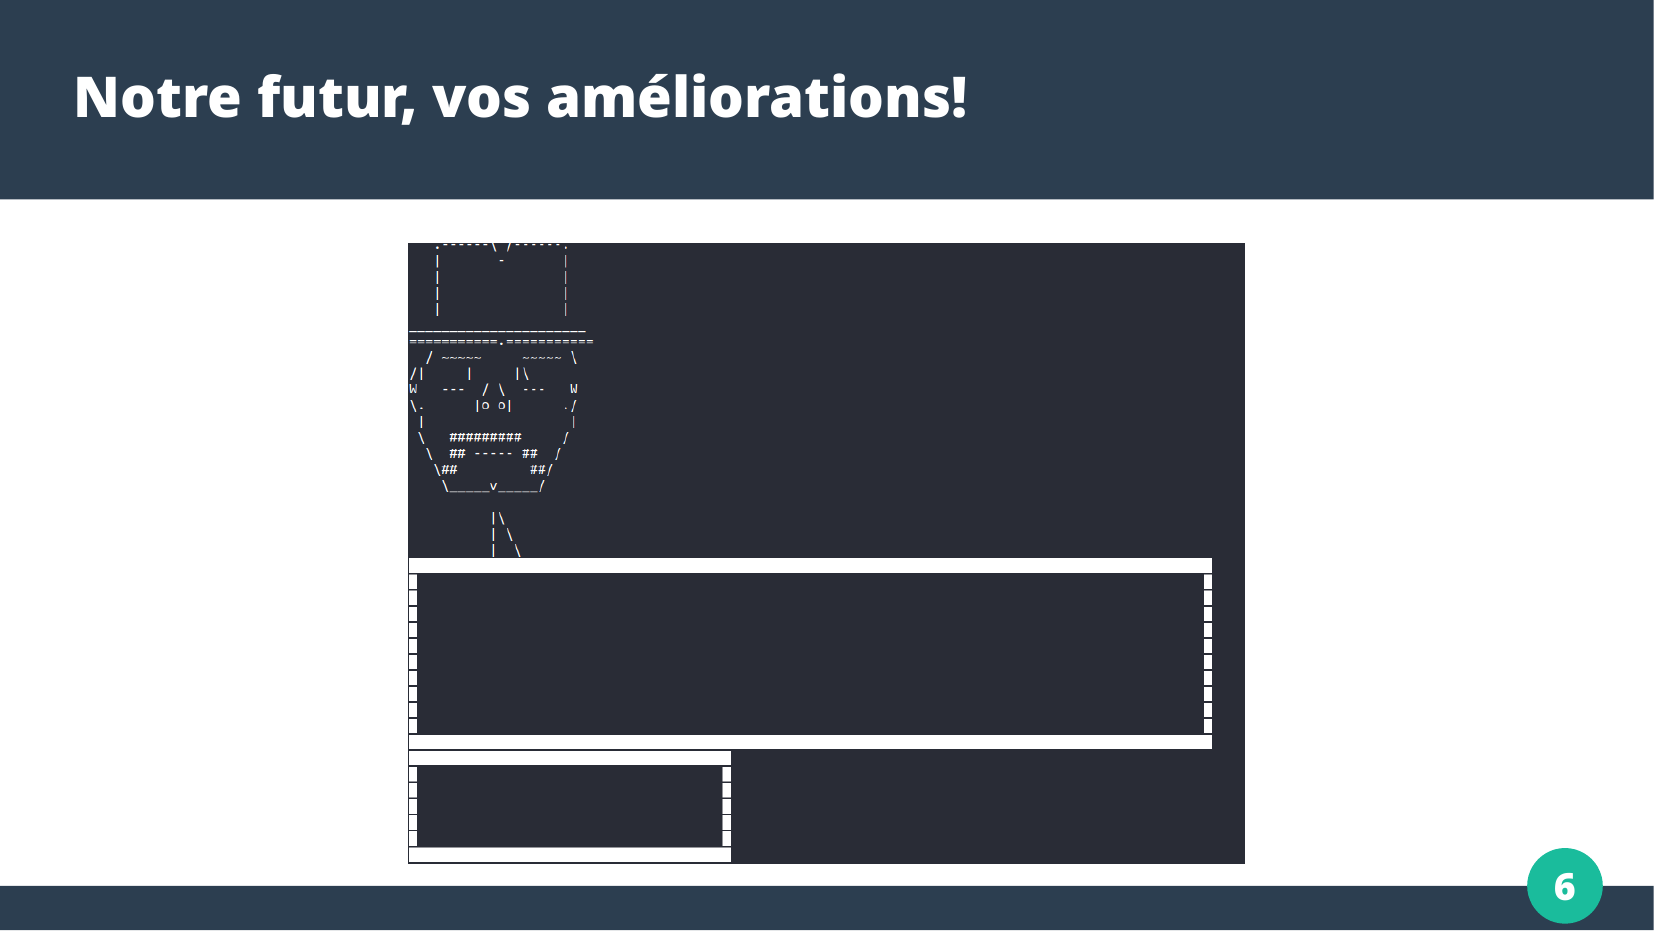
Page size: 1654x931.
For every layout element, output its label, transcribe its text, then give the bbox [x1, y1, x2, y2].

title Notre futur, vos améliorations! [59, 37, 1595, 155]
picture [408, 243, 1245, 864]
